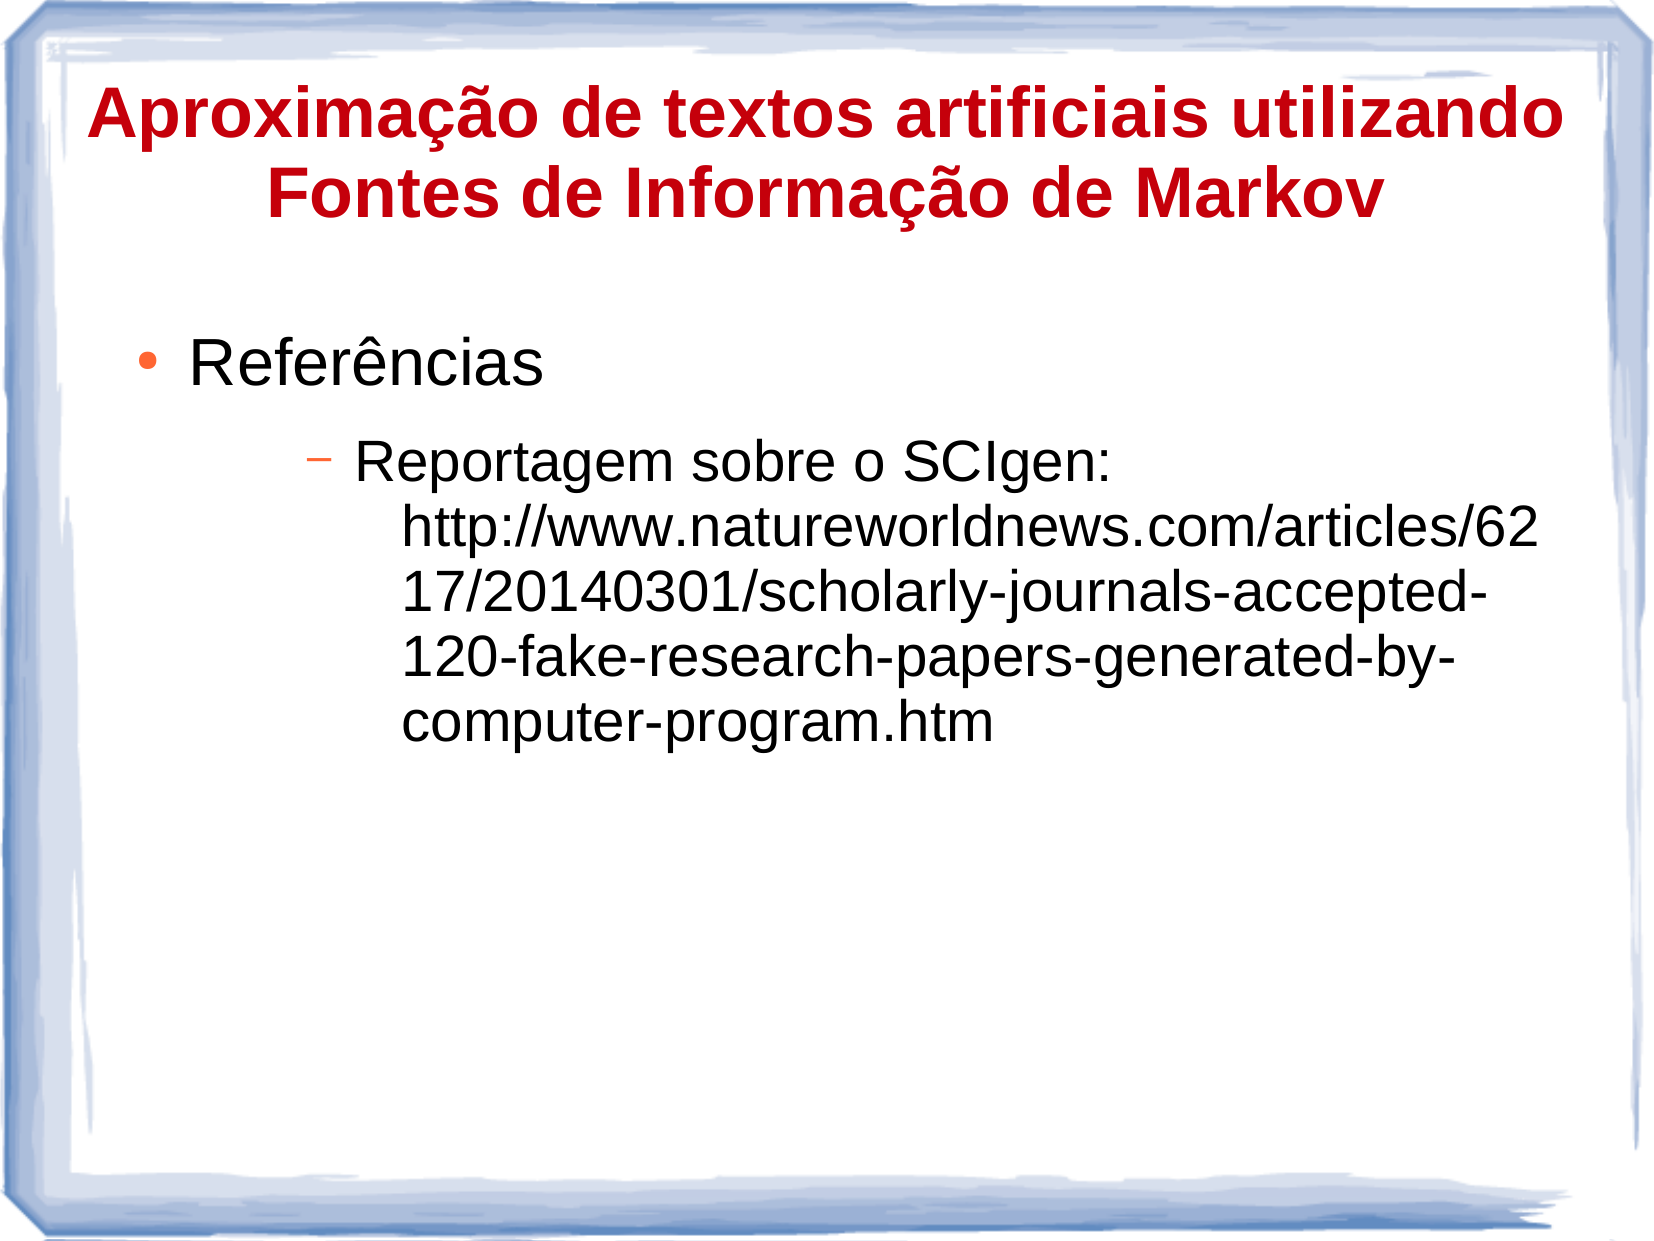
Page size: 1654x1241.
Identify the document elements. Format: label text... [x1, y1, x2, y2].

list Referências Reportagem sobre o SCIgen: http://www.natureworldnews.com/articles/6217/20140301/scholarly-journals-accepted-120-fake-research-papers-generated-by-computer-program.htm [118, 324, 1571, 1045]
title Aproximação de textos artificiais utilizando Fontes de Informação de Markov [82, 49, 1571, 257]
picture [0, 0, 1654, 1241]
